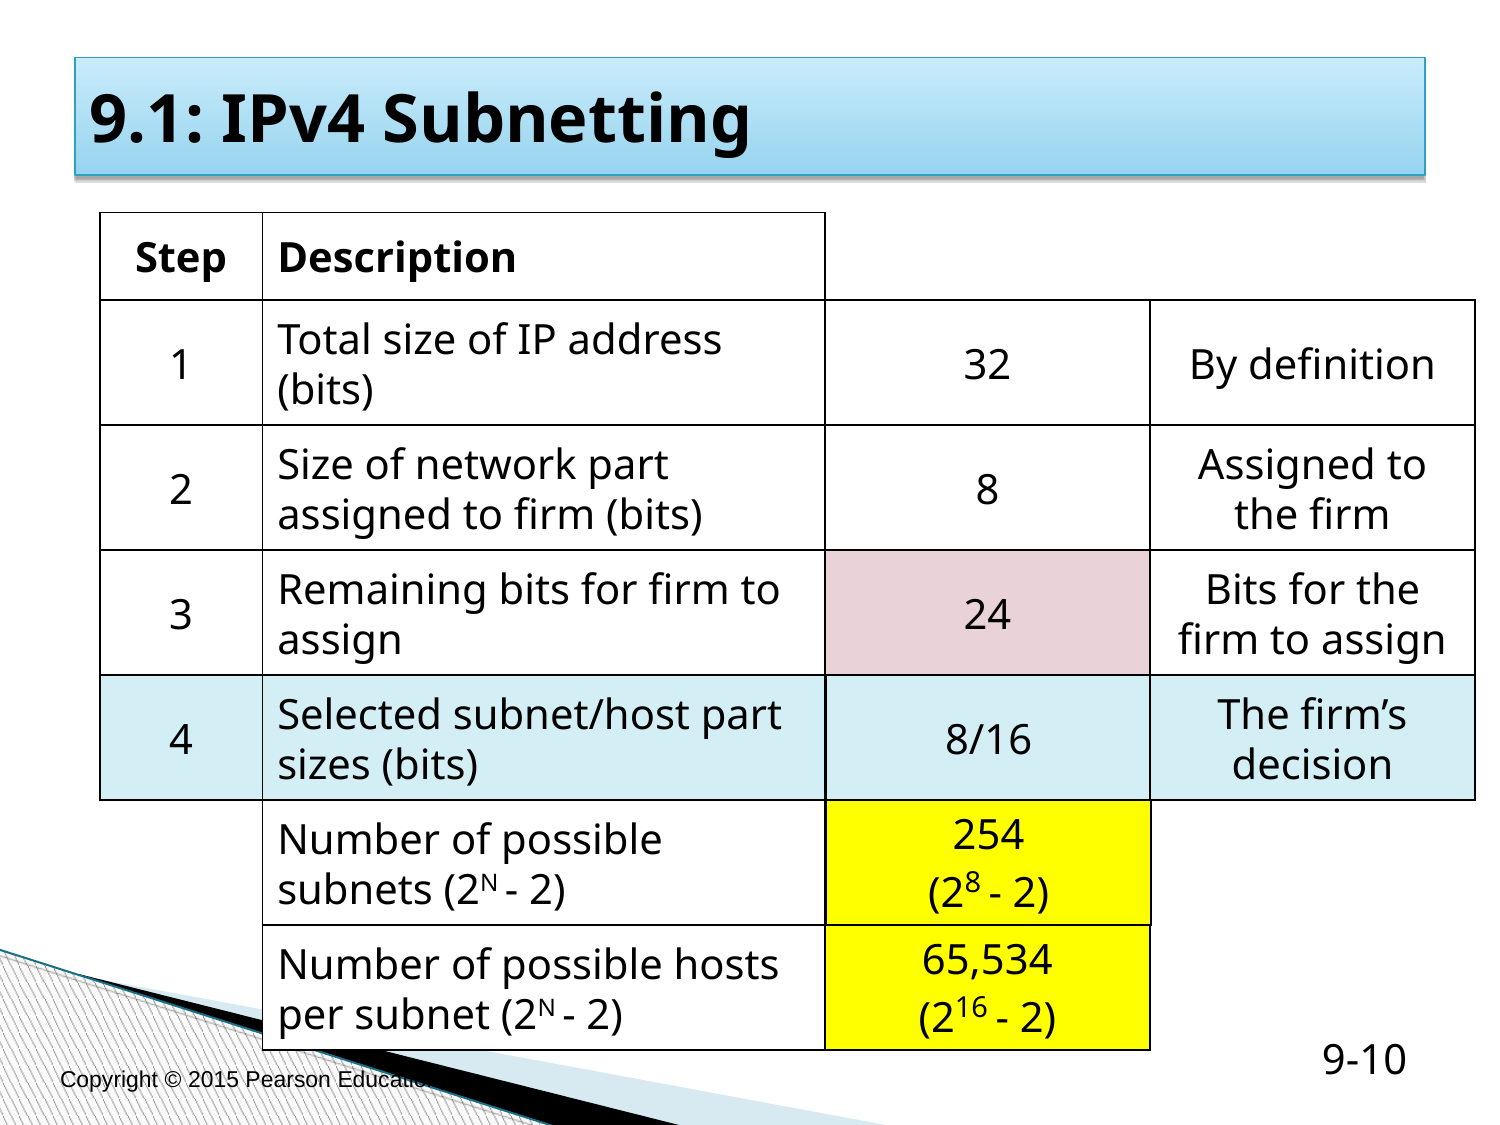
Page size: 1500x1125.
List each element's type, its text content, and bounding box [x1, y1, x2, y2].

text_box Bits for the firm to assign [1149, 549, 1475, 675]
text_box 65,534 (216 - 2) [825, 924, 1150, 1050]
text_box 4 [99, 675, 263, 800]
text_box Description [263, 212, 825, 299]
text_box Number of possible hosts per subnet (2N - 2) [262, 924, 825, 1050]
text_box Total size of IP address (bits) [263, 299, 825, 425]
text_box 24 [825, 549, 1149, 675]
picture [0, 952, 543, 1125]
text_box Assigned to the firm [1149, 425, 1475, 549]
text_box 2 [99, 425, 263, 549]
text_box Remaining bits for firm to assign [263, 549, 825, 675]
text_box By definition [1149, 299, 1475, 425]
text_box The firm’s decision [1149, 675, 1475, 800]
title 9.1: IPv4 Subnetting [75, 57, 1425, 175]
text_box 8 [825, 425, 1149, 549]
text_box Size of network part assigned to firm (bits) [263, 425, 825, 549]
slide_number 9-<number> [1287, 1037, 1423, 1098]
text_box 32 [825, 299, 1149, 425]
text_box 254 (28 - 2) [826, 800, 1152, 925]
text_box Step [99, 212, 263, 299]
text_box 3 [99, 549, 263, 675]
text_box Selected subnet/host part sizes (bits) [263, 675, 825, 800]
text_box 8/16 [826, 675, 1149, 800]
footer Copyright © 2015 Pearson Education, Inc. [37, 1050, 513, 1100]
text_box Number of possible subnets (2N - 2) [262, 800, 825, 924]
text_box 1 [99, 299, 263, 425]
